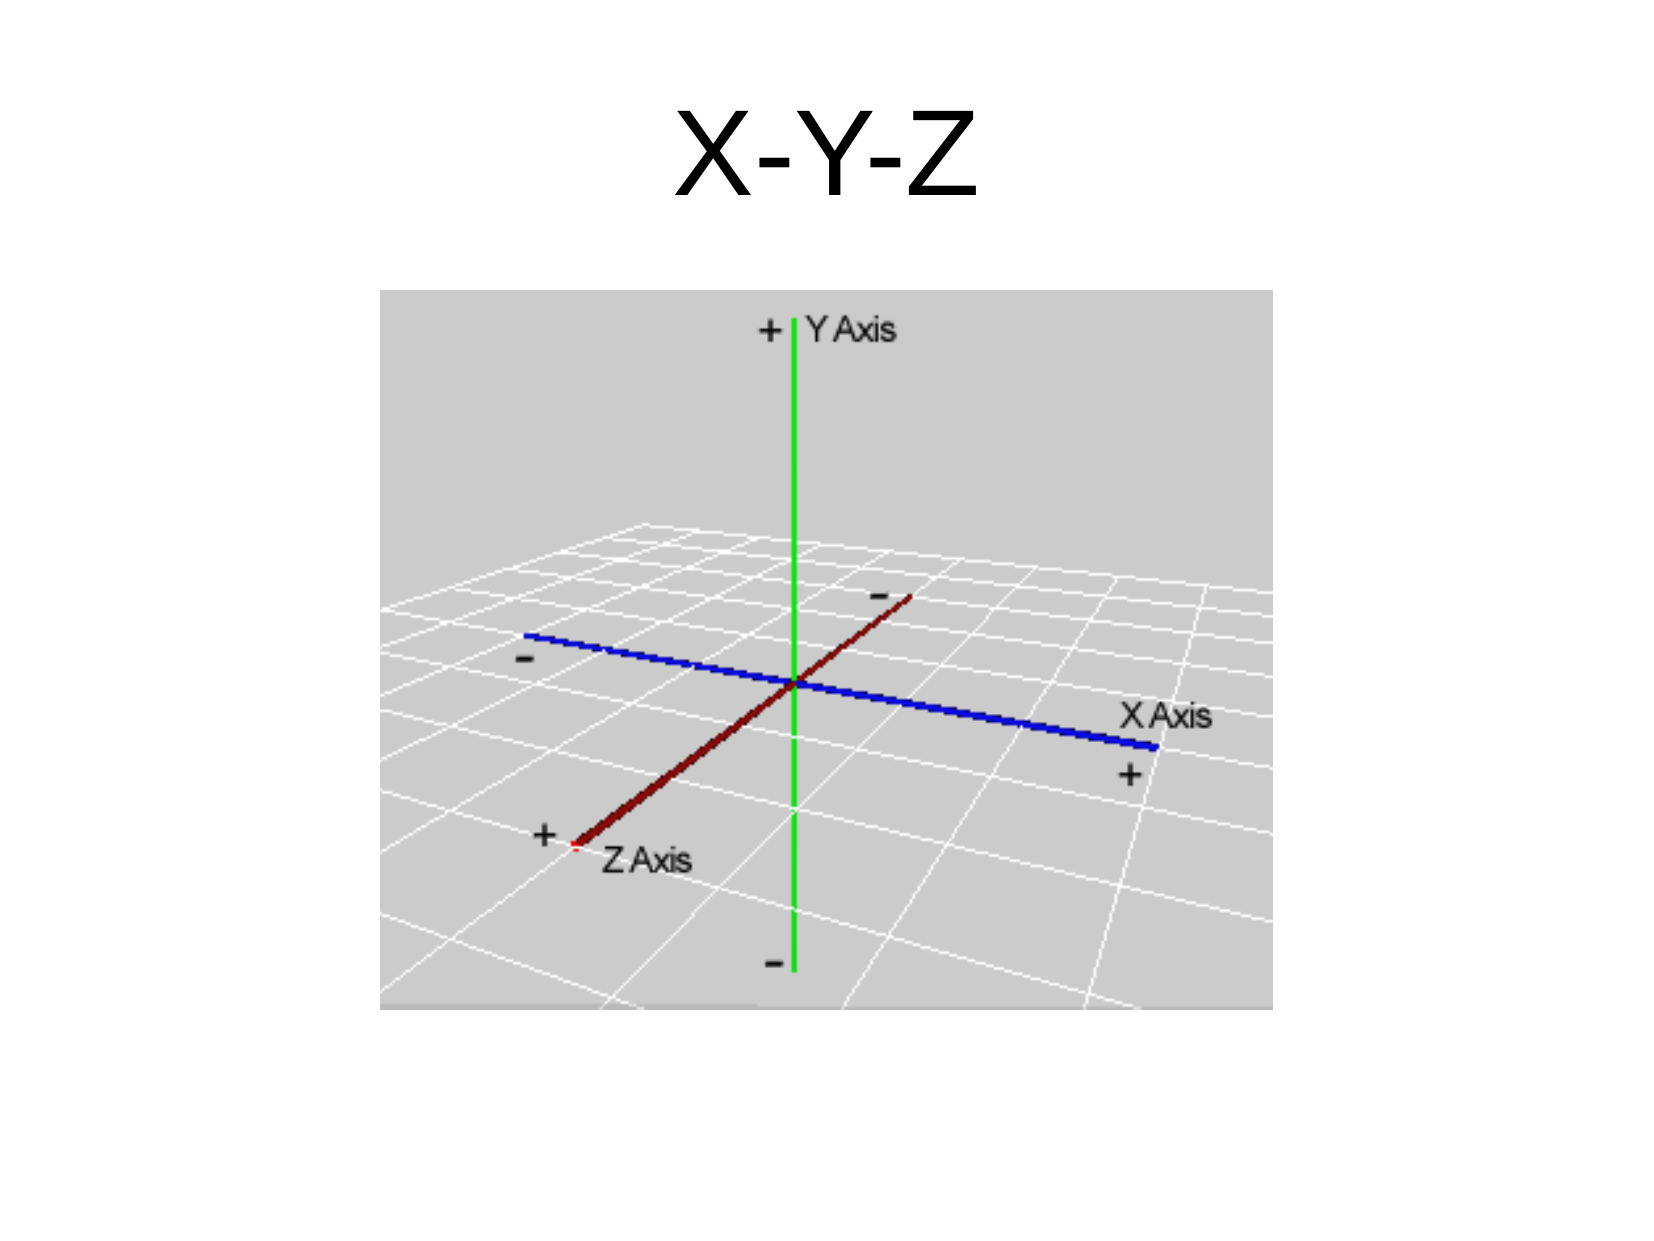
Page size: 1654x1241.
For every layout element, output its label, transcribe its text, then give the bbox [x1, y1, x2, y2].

picture [380, 290, 1273, 1010]
title X-Y-Z [82, 49, 1571, 257]
